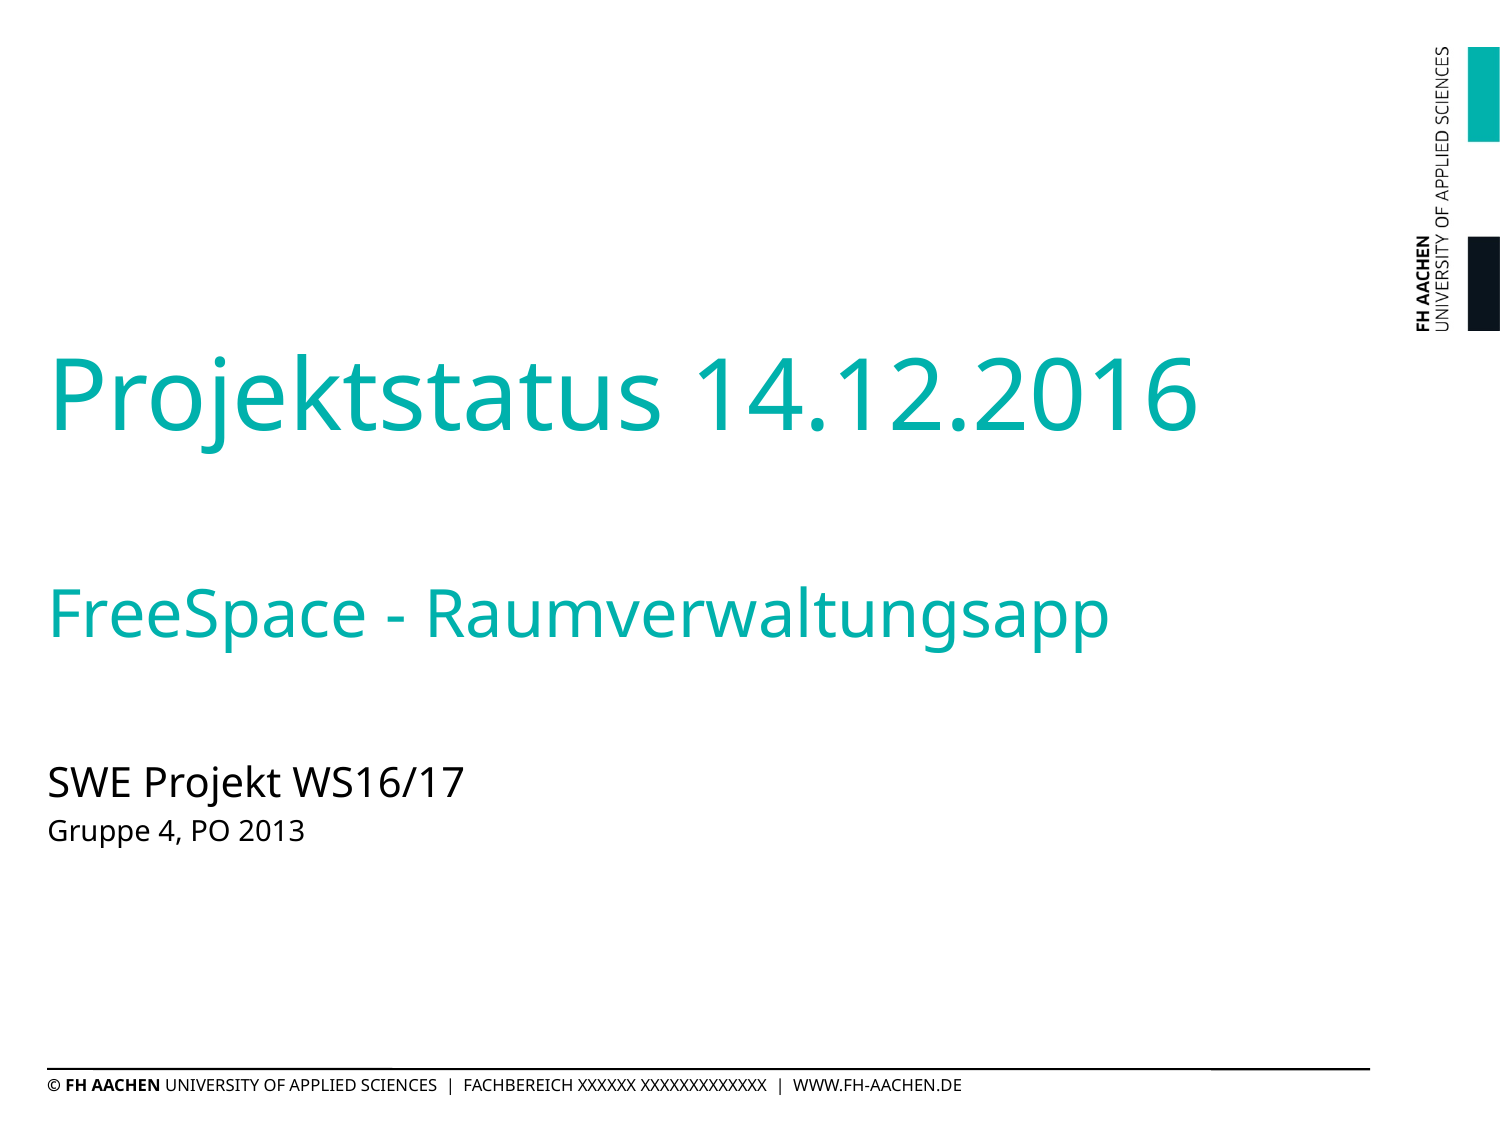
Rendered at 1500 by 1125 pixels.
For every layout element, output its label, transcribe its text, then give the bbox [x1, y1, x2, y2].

title Projektstatus 14.12.2016 FreeSpace - Raumverwaltungsapp [47, 330, 1371, 745]
footer © FH AACHEN UNIVERSITY OF APPLIED SCIENCES | FACHBEREICH XXXXXX XXXXXXXXXXXXX | WWW.FH-AACHEN.DE [47, 1074, 1370, 1111]
subtitle SWE Projekt WS16/17 Gruppe 4, PO 2013 [47, 755, 1371, 993]
picture [1404, 47, 1500, 331]
